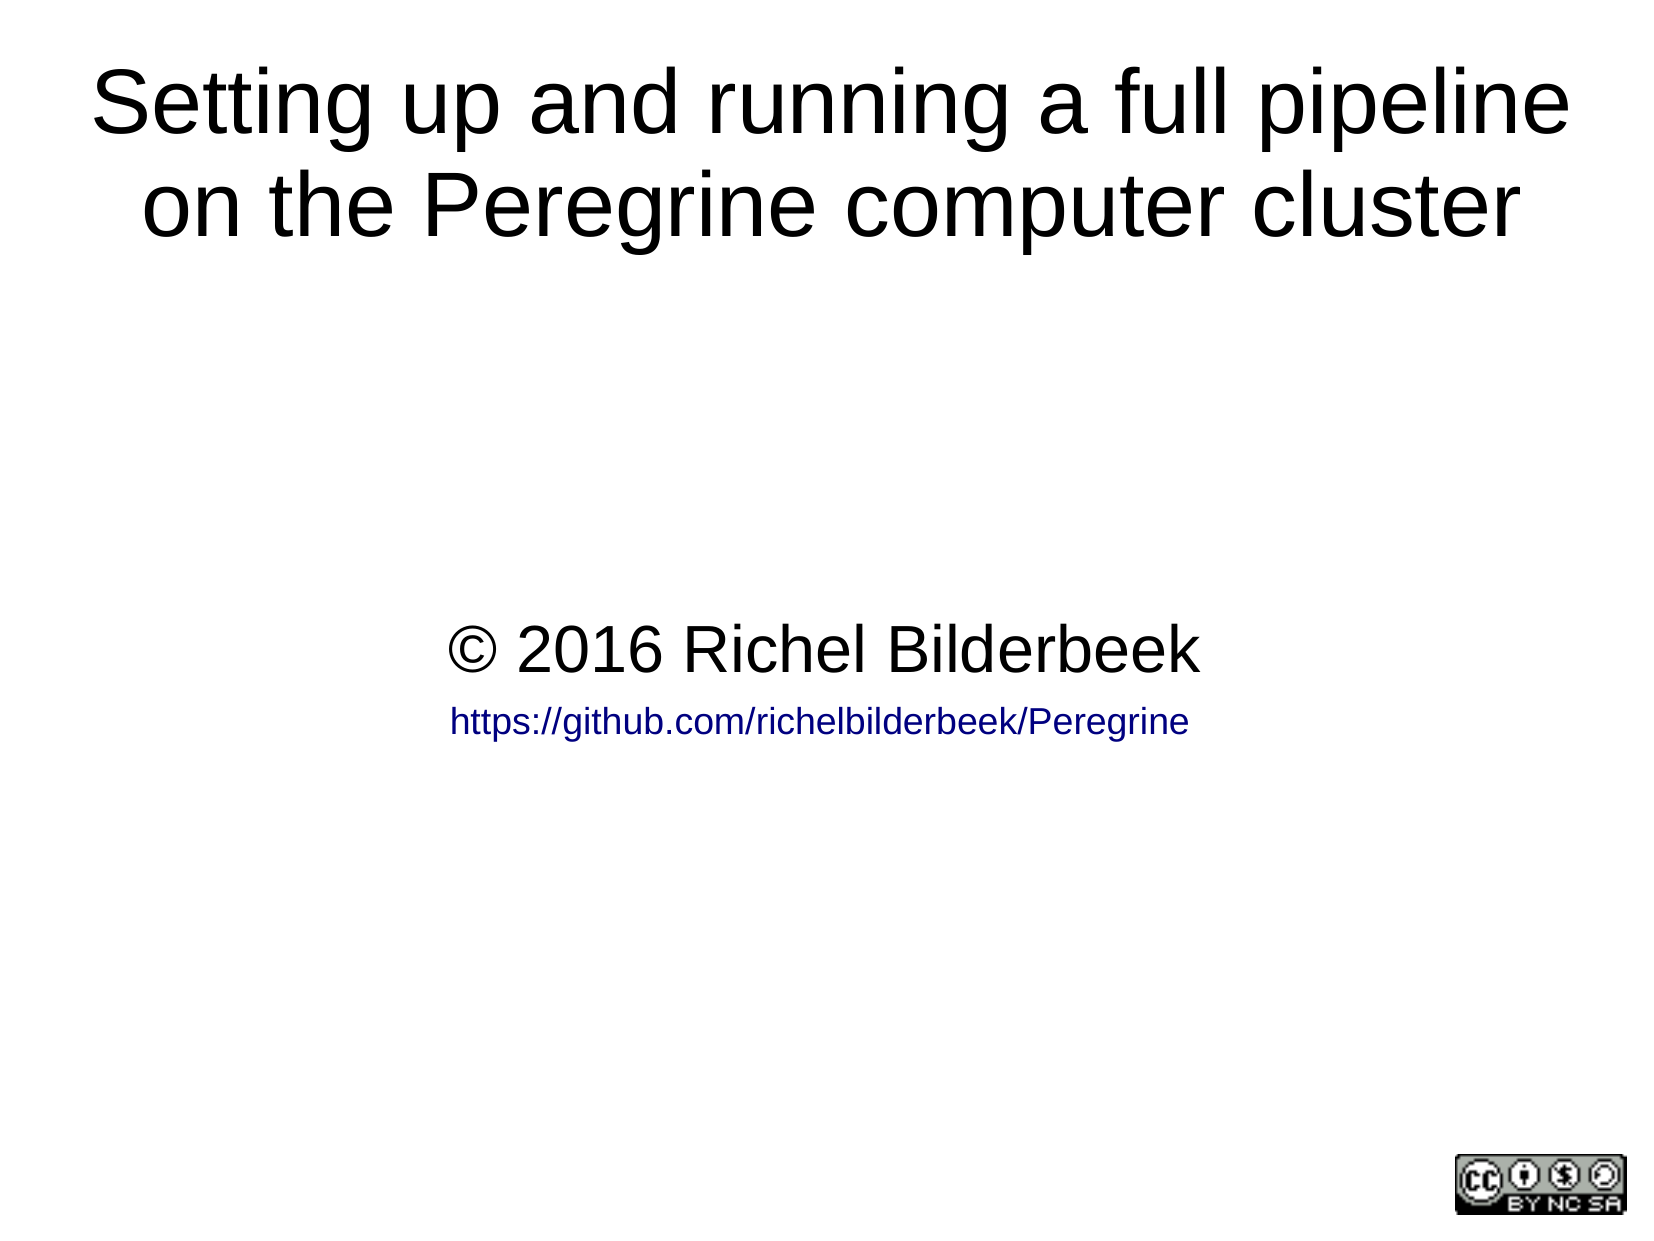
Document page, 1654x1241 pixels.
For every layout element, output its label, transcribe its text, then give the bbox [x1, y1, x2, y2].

title Setting up and running a full pipeline on the Peregrine computer cluster [75, 0, 1591, 290]
subtitle © 2016 Richel Bilderbeek [15, 290, 1636, 1010]
picture [1455, 1154, 1627, 1216]
text_box https://github.com/richelbilderbeek/Peregrine [435, 693, 1212, 751]
